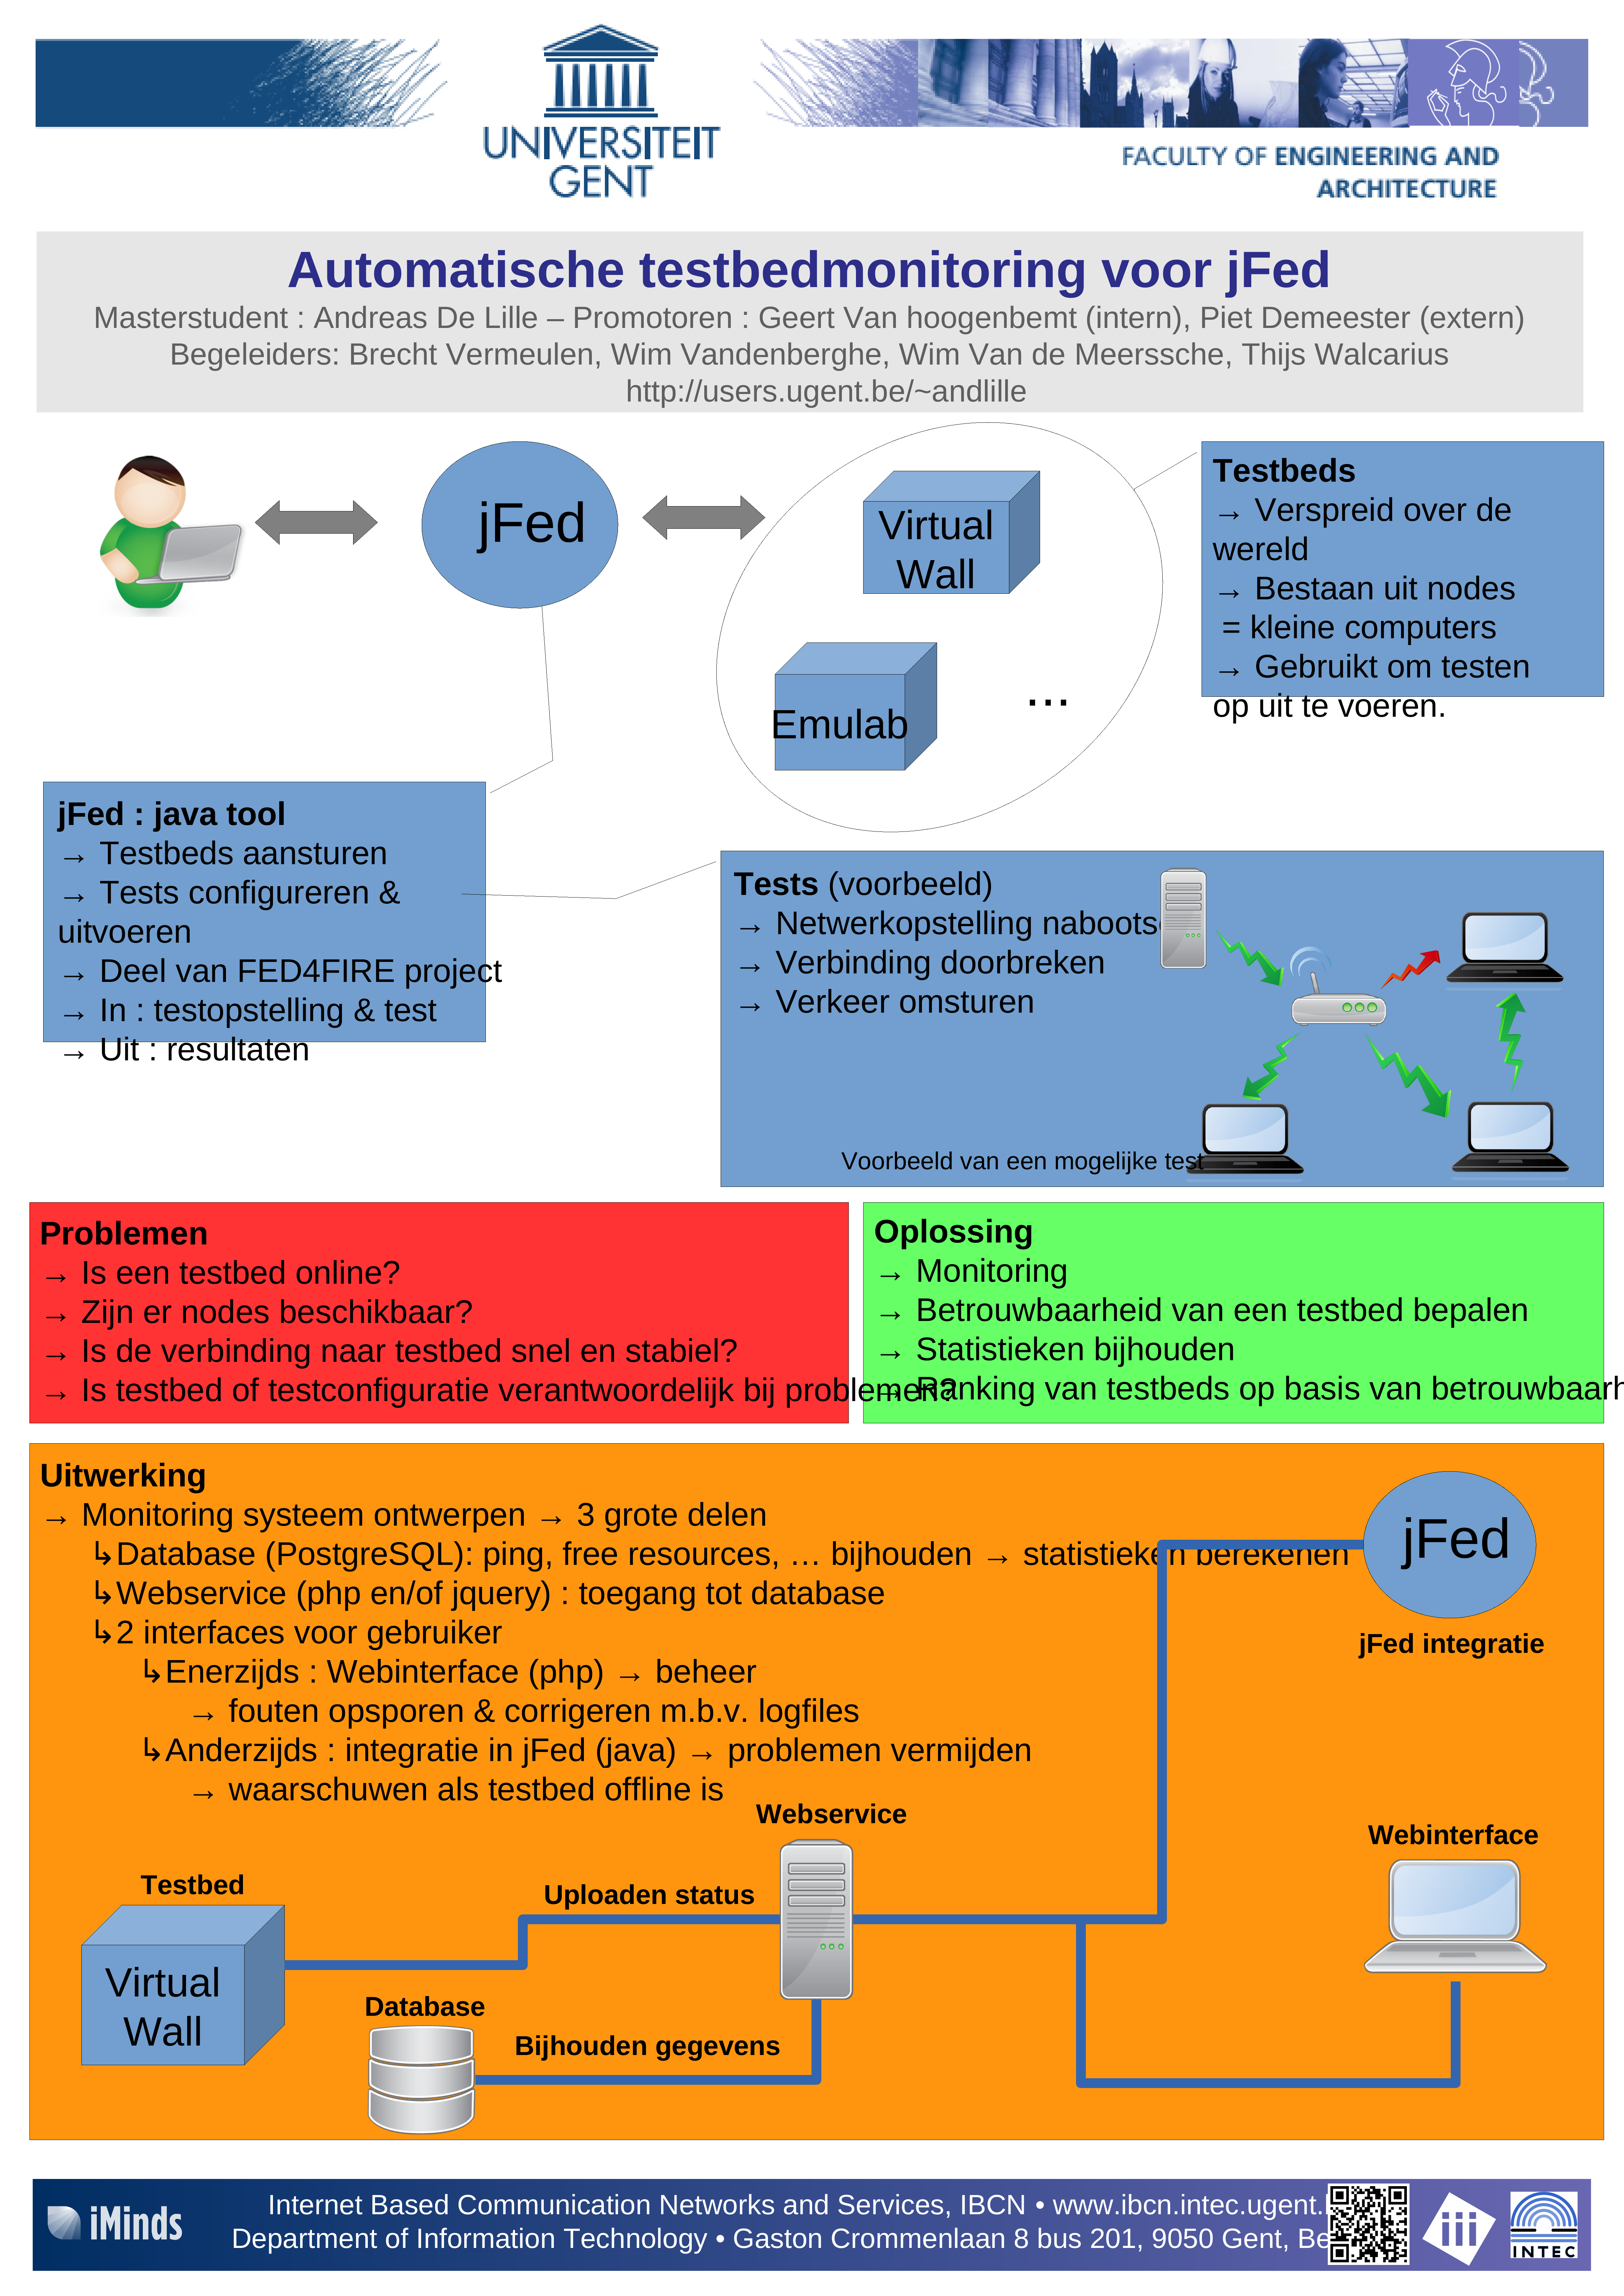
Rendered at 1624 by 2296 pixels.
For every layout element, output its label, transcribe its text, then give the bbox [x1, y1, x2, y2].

text_box jFed : java tool → Testbeds aansturen → Tests configureren & uitvoeren → Deel van FED4FIRE project → In : testopstelling & test → Uit : resultaten [53, 790, 514, 1030]
text_box [514, 862, 716, 899]
text_box [29, 1443, 1604, 2140]
text_box jFed [1398, 1499, 1496, 1586]
text_box [863, 1202, 1604, 1423]
text_box Webinterface [1363, 1815, 1544, 1860]
text_box Testbed [136, 1864, 250, 1902]
picture [1511, 2192, 1578, 2258]
text_box Automatische testbedmonitoring voor jFed Masterstudent : Andreas De Lille – Promotoren : Geert Van hoogenbemt (intern), Piet Demeester (extern) Begeleiders: Brecht Vermeulen, Wim Vandenberghe, Wim Van de Meerssche, Thijs Walcarius http://users.ugent.be/~andlille [36, 231, 1583, 413]
text_box [837, 1386, 846, 1399]
picture [1290, 907, 1569, 1095]
text_box [642, 495, 765, 540]
picture [1422, 2192, 1496, 2266]
text_box Virtual Wall [863, 502, 1009, 594]
text_box ... [1020, 647, 1068, 719]
text_box [863, 1393, 869, 1399]
picture [780, 1839, 853, 2000]
text_box [716, 422, 1197, 832]
text_box Testbeds → Verspreid over de wereld → Bestaan uit nodes = kleine computers → Gebruikt om testen op uit te voeren. [1208, 446, 1562, 687]
picture [1214, 927, 1285, 987]
text_box [29, 1202, 849, 1423]
text_box [255, 500, 378, 545]
text_box [422, 441, 618, 790]
picture [1356, 1851, 1555, 1982]
text_box jFed integratie [1354, 1623, 1550, 1669]
picture [988, 36, 1519, 129]
text_box Uploaden status [539, 1875, 761, 1920]
text_box Database [360, 1986, 491, 2031]
text_box Oplossing → Monitoring → Betrouwbaarheid van een testbed bepalen → Statistieken bijhouden → Ranking van testbeds op basis van betrouwbaarheid [869, 1207, 1536, 1409]
text_box Emulab [892, 719, 903, 736]
picture [32, 2191, 198, 2257]
text_box Webservice [751, 1793, 913, 1839]
text_box [863, 1386, 869, 1391]
picture [1181, 1031, 1309, 1187]
picture [368, 2031, 475, 2134]
picture [93, 446, 250, 617]
text_box [721, 851, 1604, 1187]
text_box jFed [473, 484, 572, 556]
text_box Uitwerking → Monitoring systeem ontwerpen → 3 grote delen ↳Database (PostgreSQL): ping, free resources, … bijhouden → statistieken berekenen ↳Webservice (php en/of jquery) : toegang tot database ↳2 interfaces voor gebruiker ↳Enerzijds : Webinterface (php) → beheer → fouten opsporen & corrigeren m.b.v. logfiles ↳Anderzijds : integratie in jFed (java) → problemen vermijden → waarschuwen als testbed offline is [35, 1451, 1134, 1809]
text_box Problemen → Is een testbed online? → Zijn er nodes beschikbaar? → Is de verbinding naar testbed snel en stabiel? → Is testbed of testconfiguratie verantwoordelijk bij problemen? [35, 1209, 798, 1411]
text_box Bijhouden gegevens [510, 2026, 786, 2063]
picture [1160, 868, 1206, 969]
picture [1328, 2184, 1410, 2265]
text_box [1174, 1163, 1181, 1168]
text_box Emulab [775, 675, 905, 770]
text_box Virtual Wall [81, 1945, 244, 2065]
text_box [1202, 441, 1604, 696]
text_box Tests (voorbeeld) → Netwerkopstelling nabootsen → Verbinding doorbreken → Verkeer omsturen [729, 860, 1118, 1022]
text_box [43, 782, 486, 1042]
text_box [1174, 1158, 1181, 1162]
picture [1363, 1031, 1575, 1185]
text_box Voorbeeld van een mogelijke test [837, 1142, 1144, 1177]
